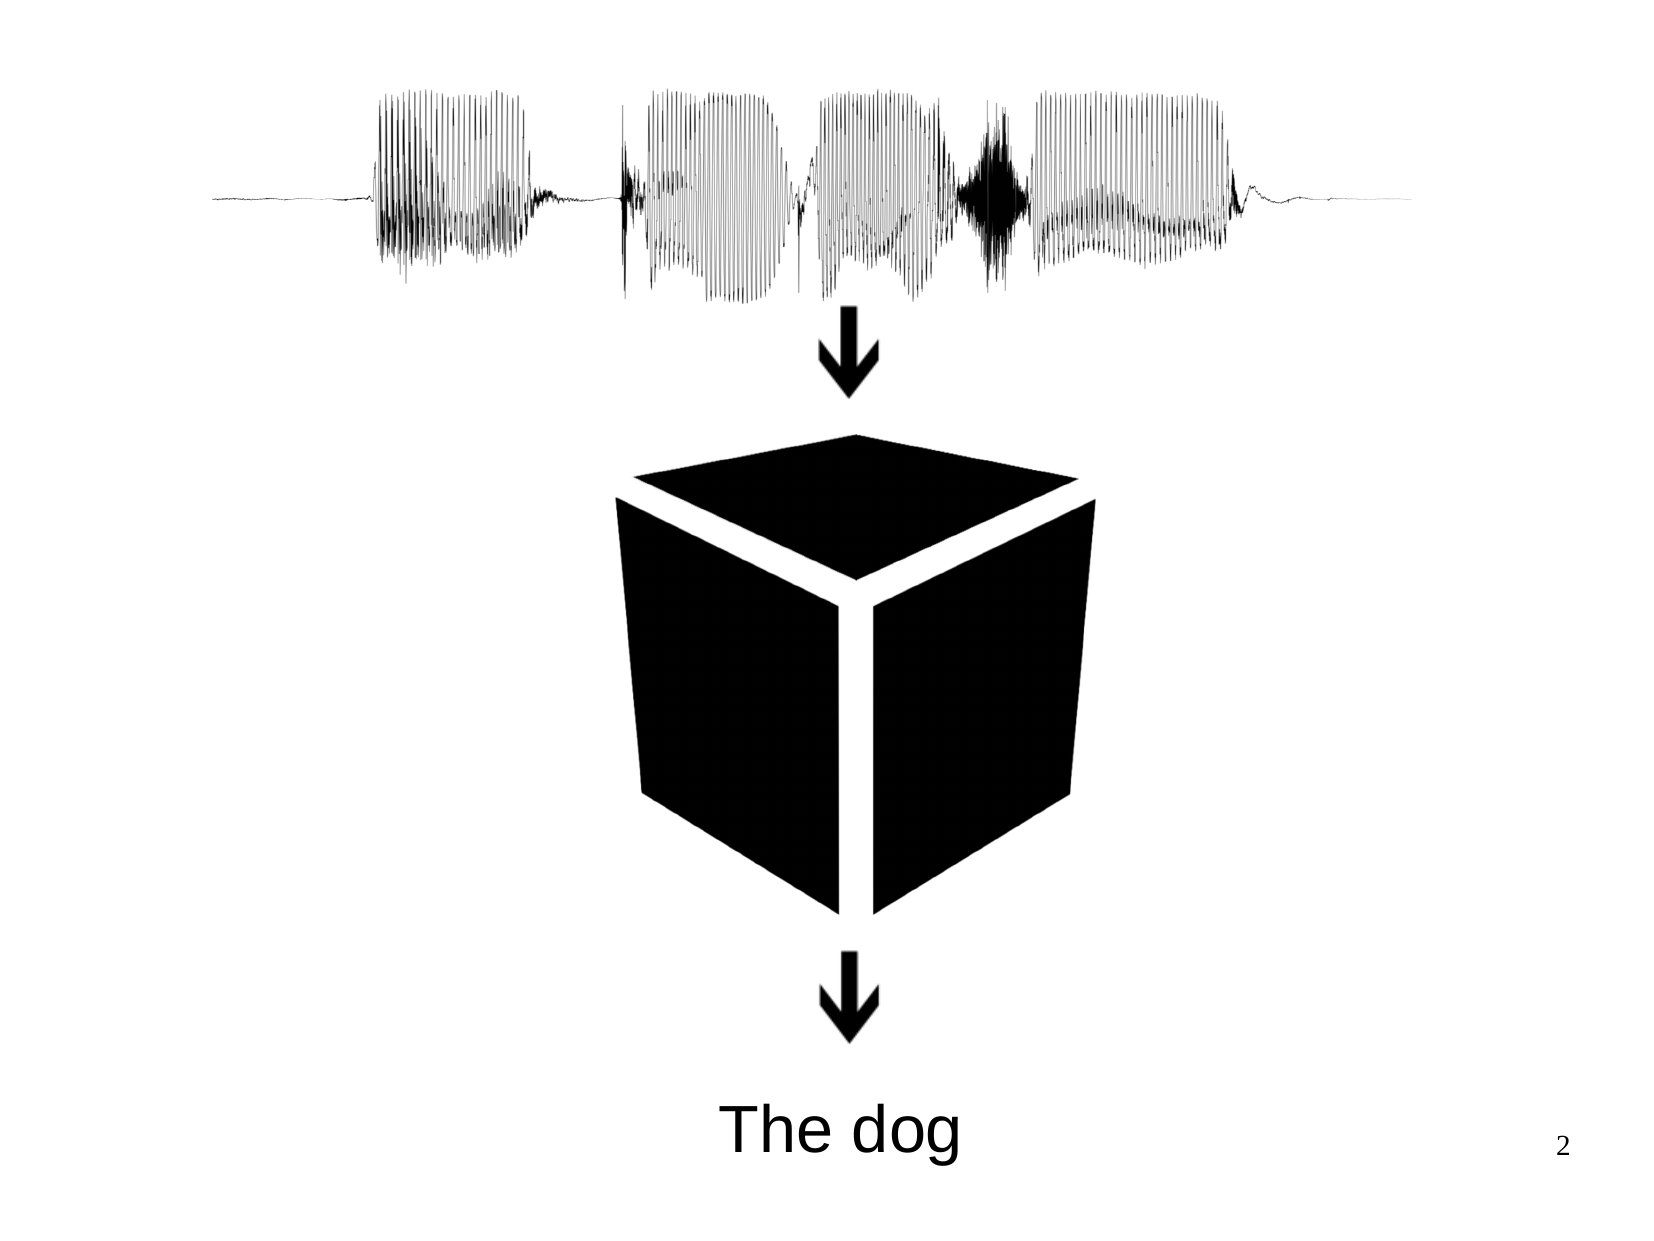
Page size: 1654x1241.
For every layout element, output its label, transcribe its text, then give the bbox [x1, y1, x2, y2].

picture [199, 72, 1426, 916]
picture [810, 946, 901, 1051]
subtitle T th uh d ah g The dog [60, 72, 1549, 1216]
